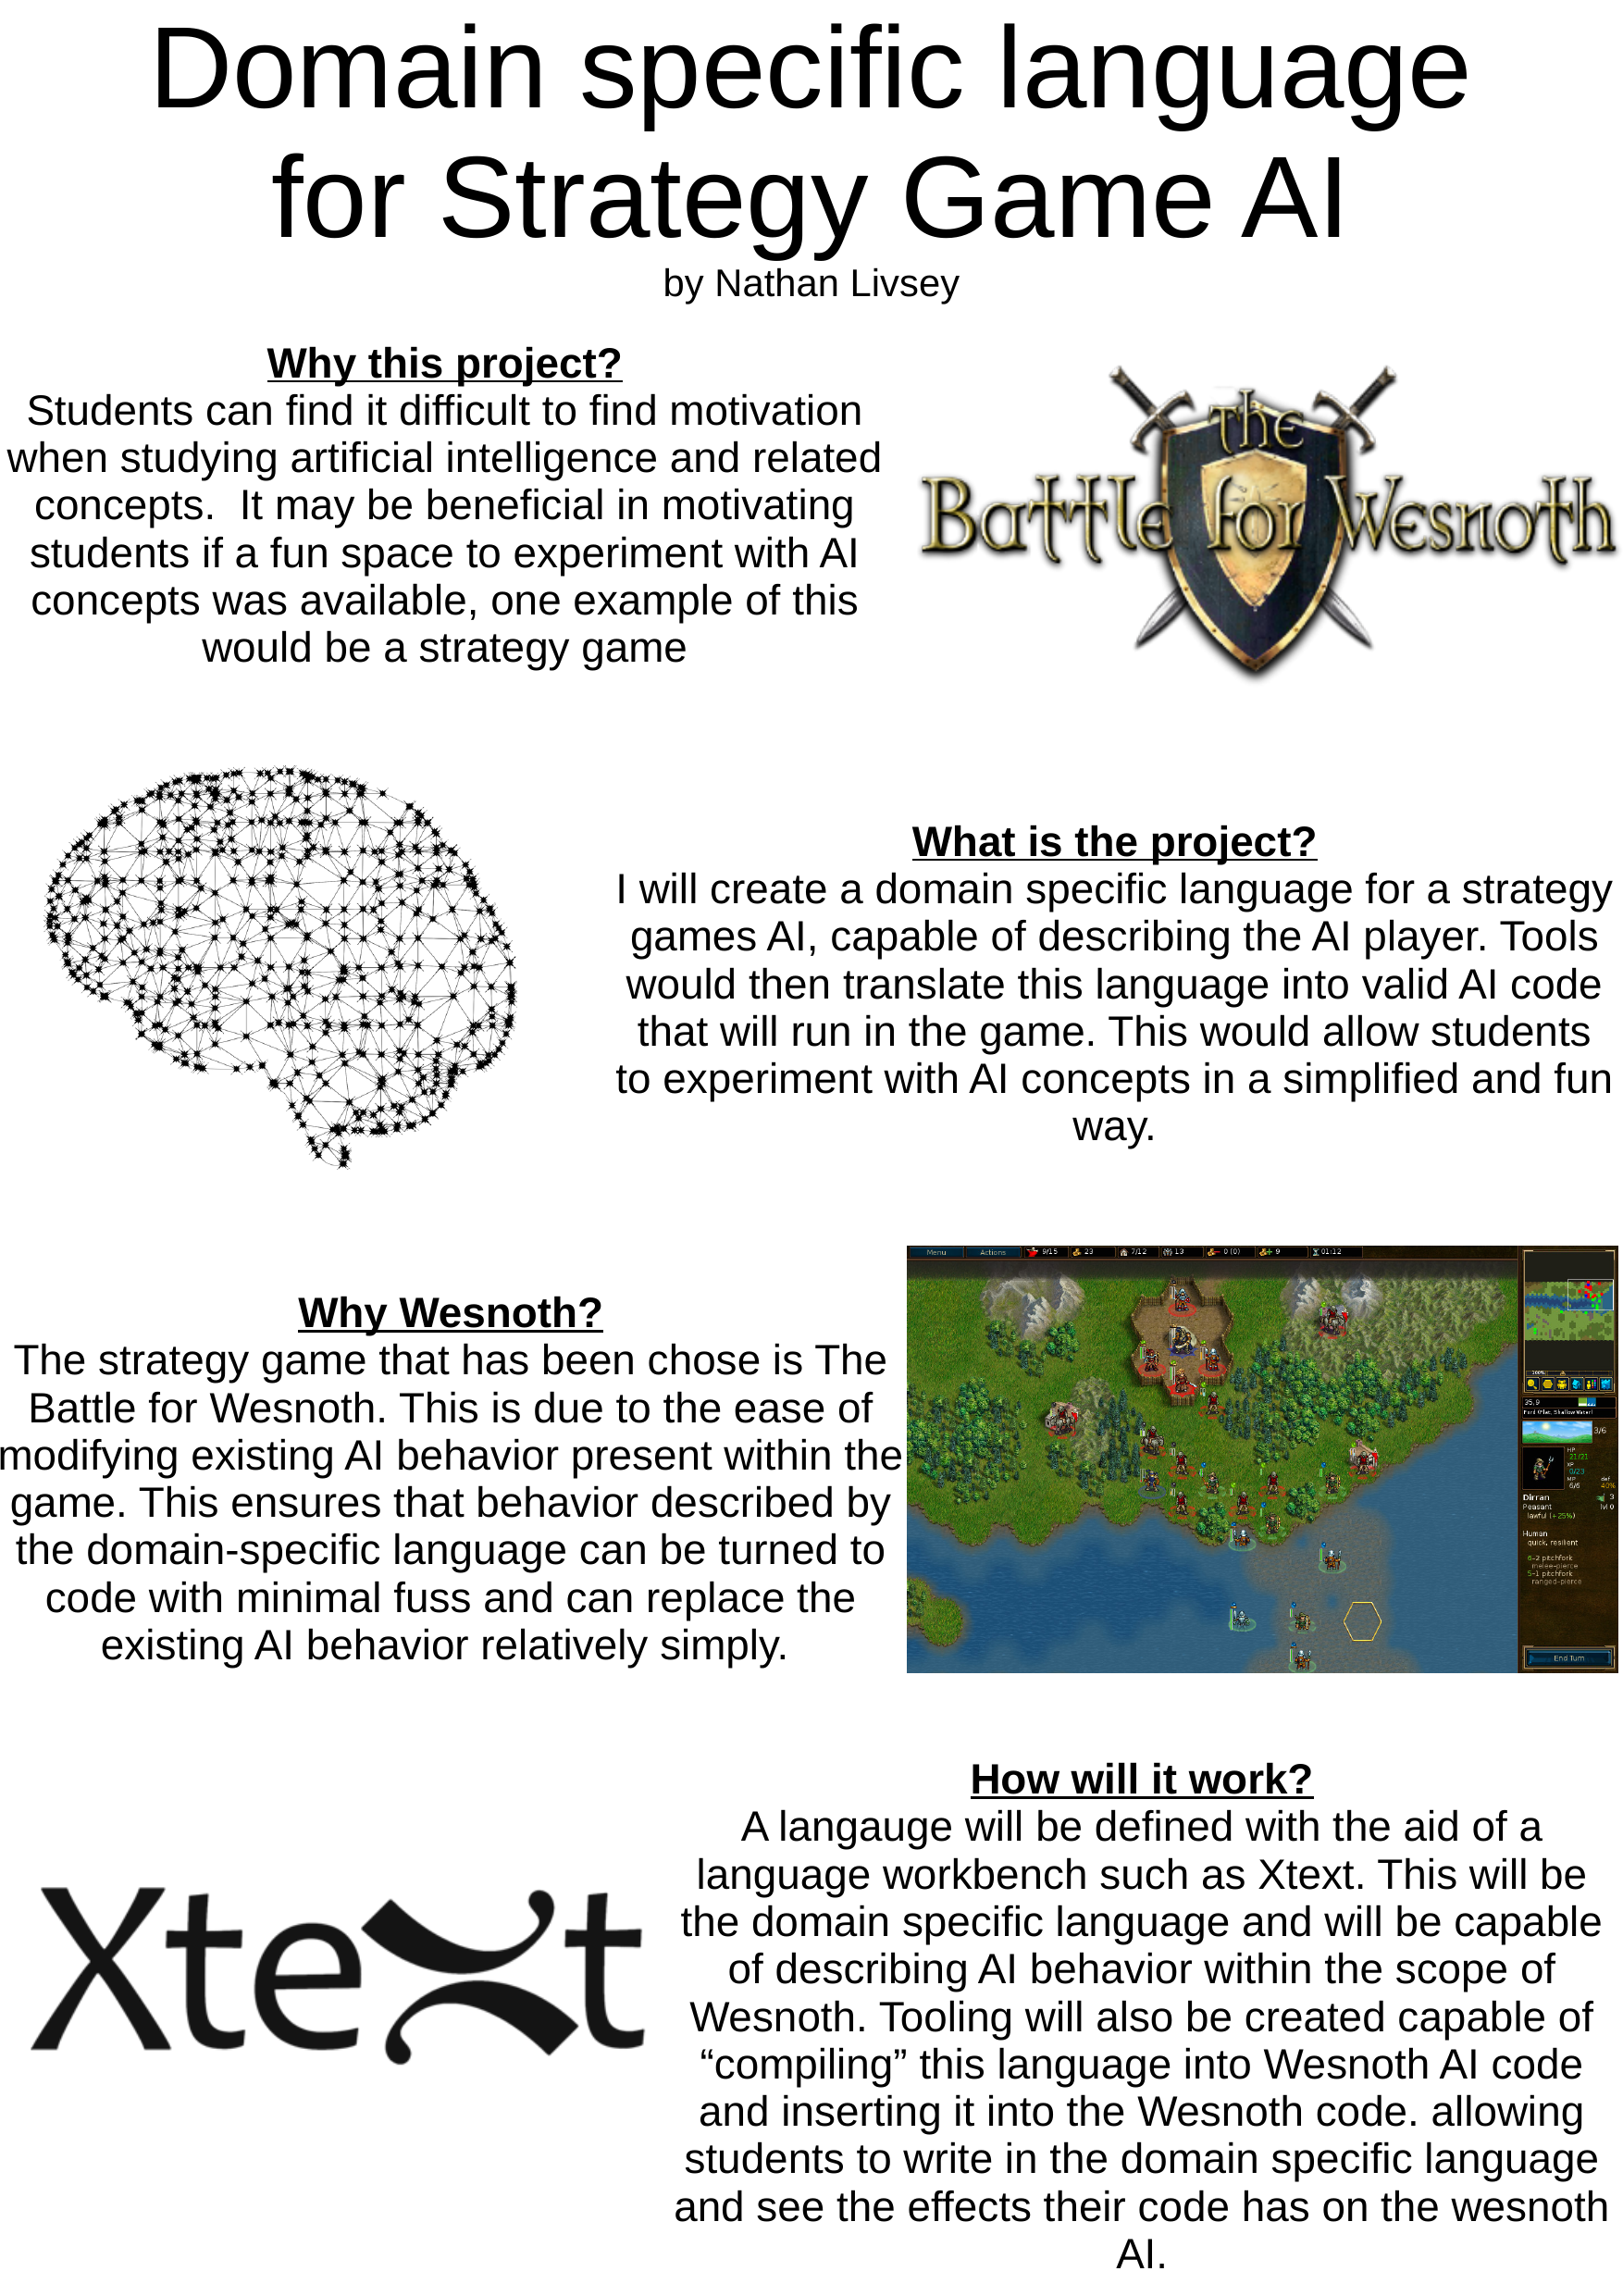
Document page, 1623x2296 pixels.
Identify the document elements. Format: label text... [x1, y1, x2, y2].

text_box Why Wesnoth? The strategy game that has been chose is The Battle for Wesnoth. This is due to the ease of modifying existing AI behavior present within the game. This ensures that behavior described by the domain-specific language can be turned to code with minimal fuss and can replace the existing AI behavior relatively simply. [0, 1282, 932, 1676]
picture [907, 1246, 1618, 1673]
text_box How will it work? A langauge will be defined with the aid of a language workbench such as Xtext. This will be the domain specific language and will be capable of describing AI behavior within the scope of Wesnoth. Tooling will also be created capable of “compiling” this language into Wesnoth AI code and inserting it into the Wesnoth code. allowing students to write in the domain specific language and see the effects their code has on the wesnoth AI. [650, 1748, 1623, 2285]
picture [43, 765, 517, 1170]
subtitle Why this project? Students can find it difficult to find motivation when studying artificial intelligence and related concepts. It may be beneficial in motivating students if a fun space to experiment with AI concepts was available, one example of this would be a strategy game [0, 296, 913, 805]
title Domain specific language for Strategy Game AI by Nathan Livsey [81, 0, 1542, 349]
text_box What is the project? I will create a domain specific language for a strategy games AI, capable of describing the AI player. Tools would then translate this language into valid AI code that will run in the game. This would allow students to experiment with AI concepts in a simplified and fun way. [601, 811, 1623, 1158]
picture [27, 1883, 650, 2069]
picture [890, 349, 1623, 695]
